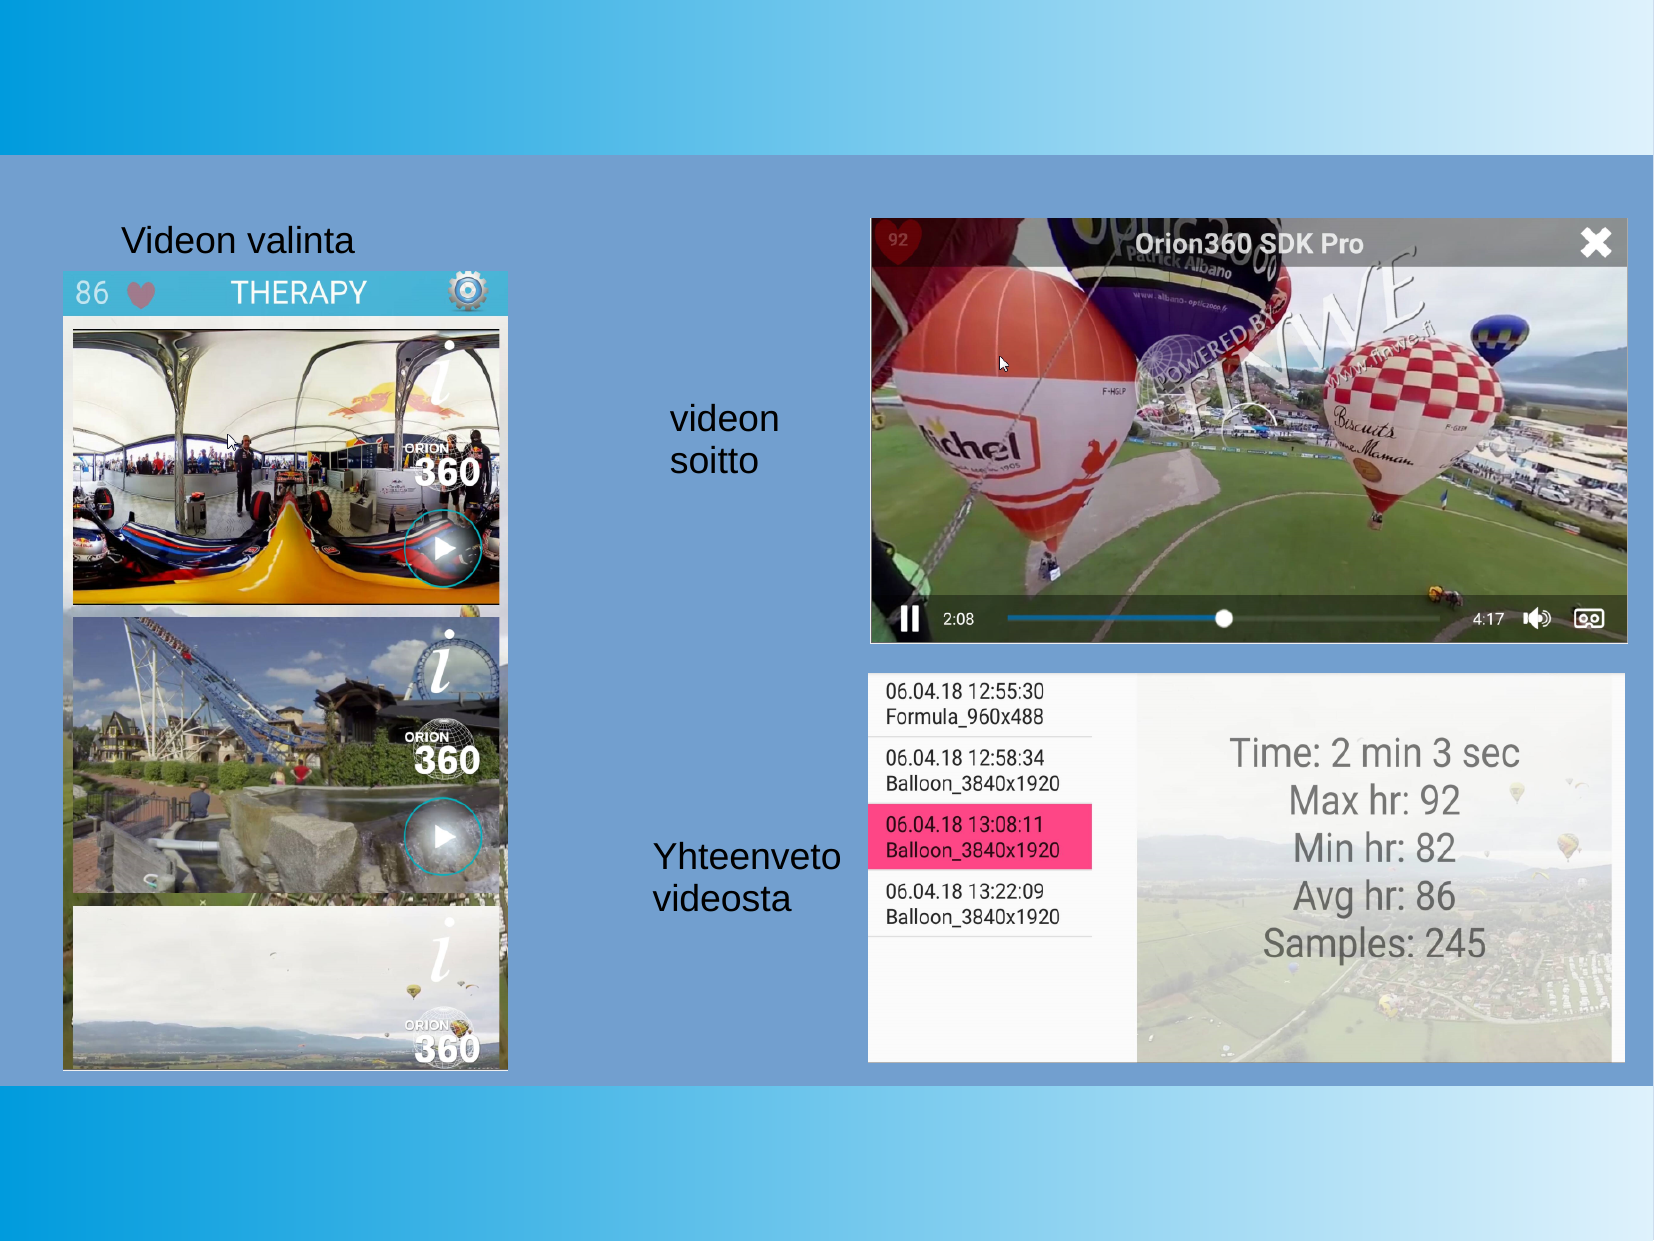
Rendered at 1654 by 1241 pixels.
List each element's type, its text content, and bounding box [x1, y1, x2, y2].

text_box Yhteenveto videosta [637, 827, 857, 927]
title [82, 49, 1571, 155]
text_box videon soitto [654, 389, 851, 489]
picture [870, 218, 1628, 644]
picture [868, 673, 1625, 1063]
text_box Videon valinta [106, 212, 370, 270]
picture [63, 271, 508, 1072]
